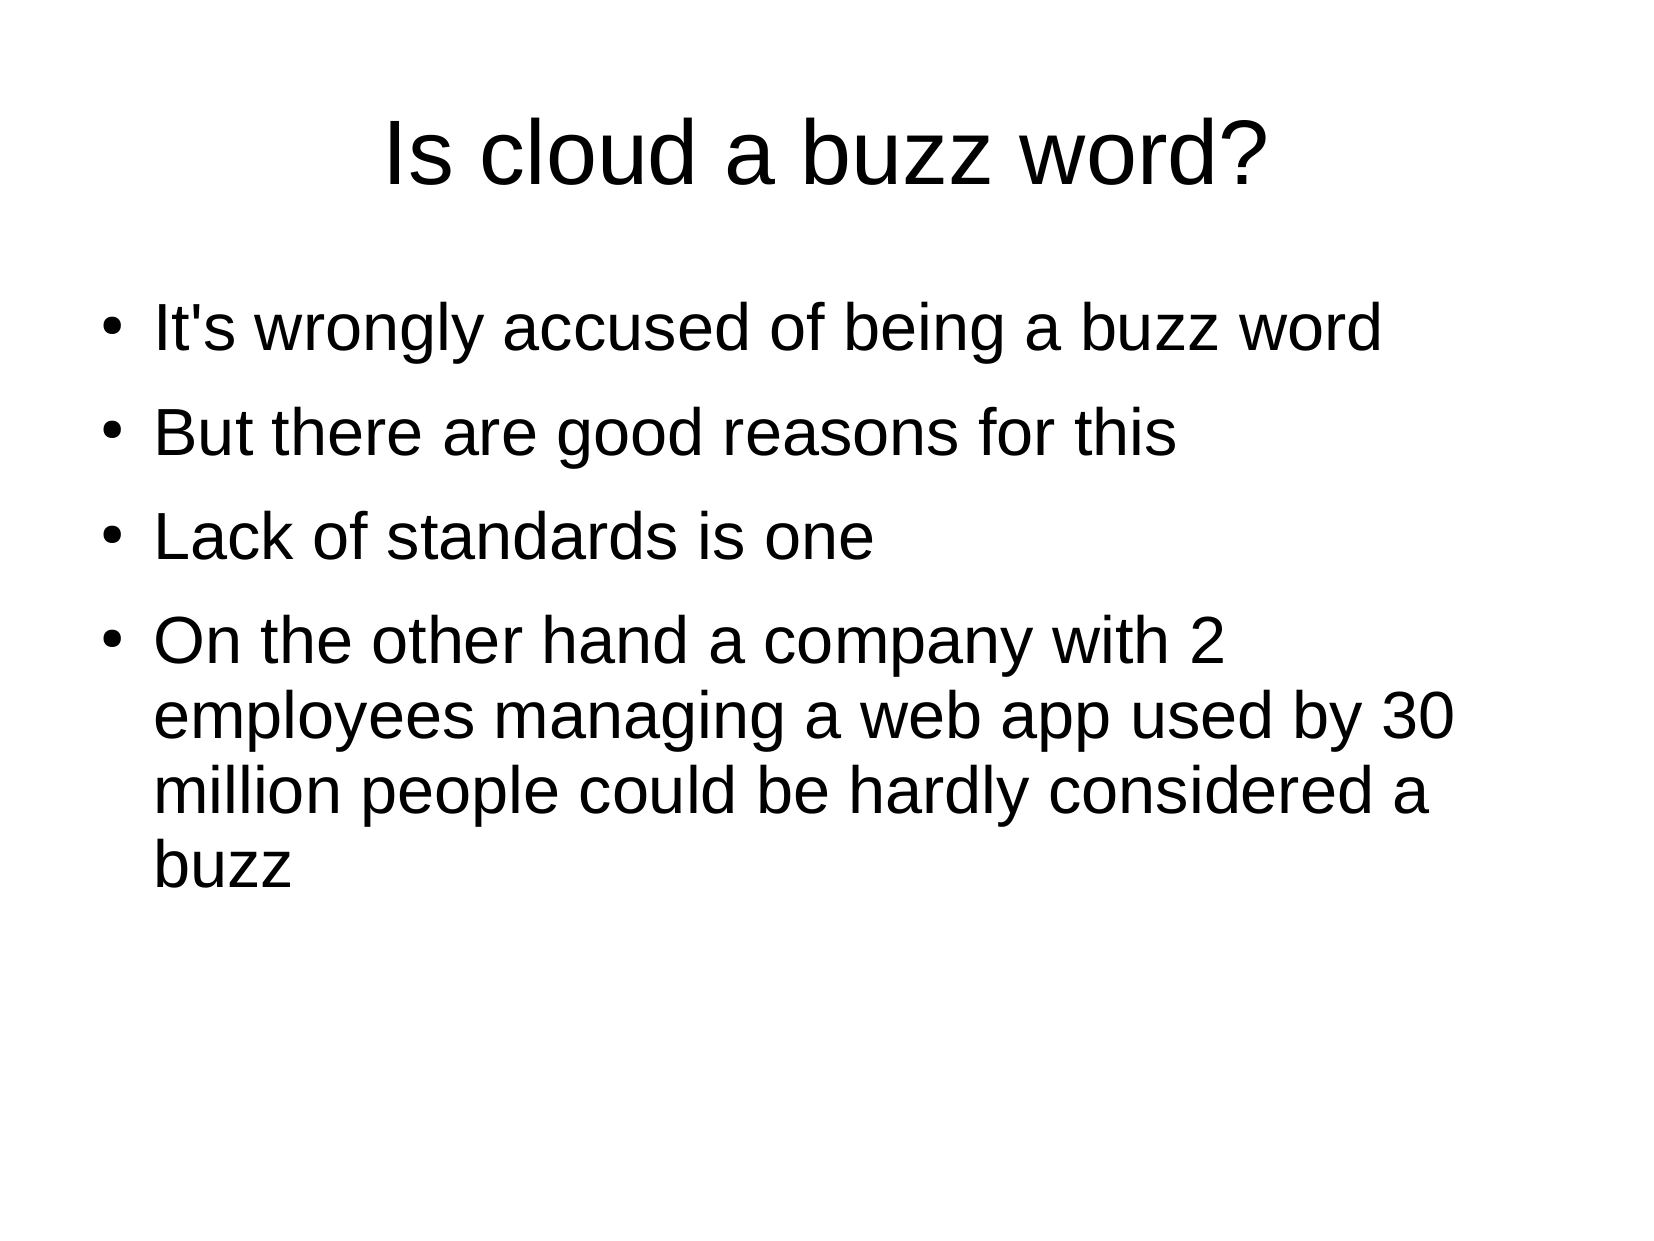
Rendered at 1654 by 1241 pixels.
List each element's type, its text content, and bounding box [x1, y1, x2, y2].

title Is cloud a buzz word? [82, 49, 1571, 257]
list It's wrongly accused of being a buzz word But there are good reasons for this Lack of standards is one On the other hand a company with 2 employees managing a web app used by 30 million people could be hardly considered a buzz [82, 290, 1538, 1010]
